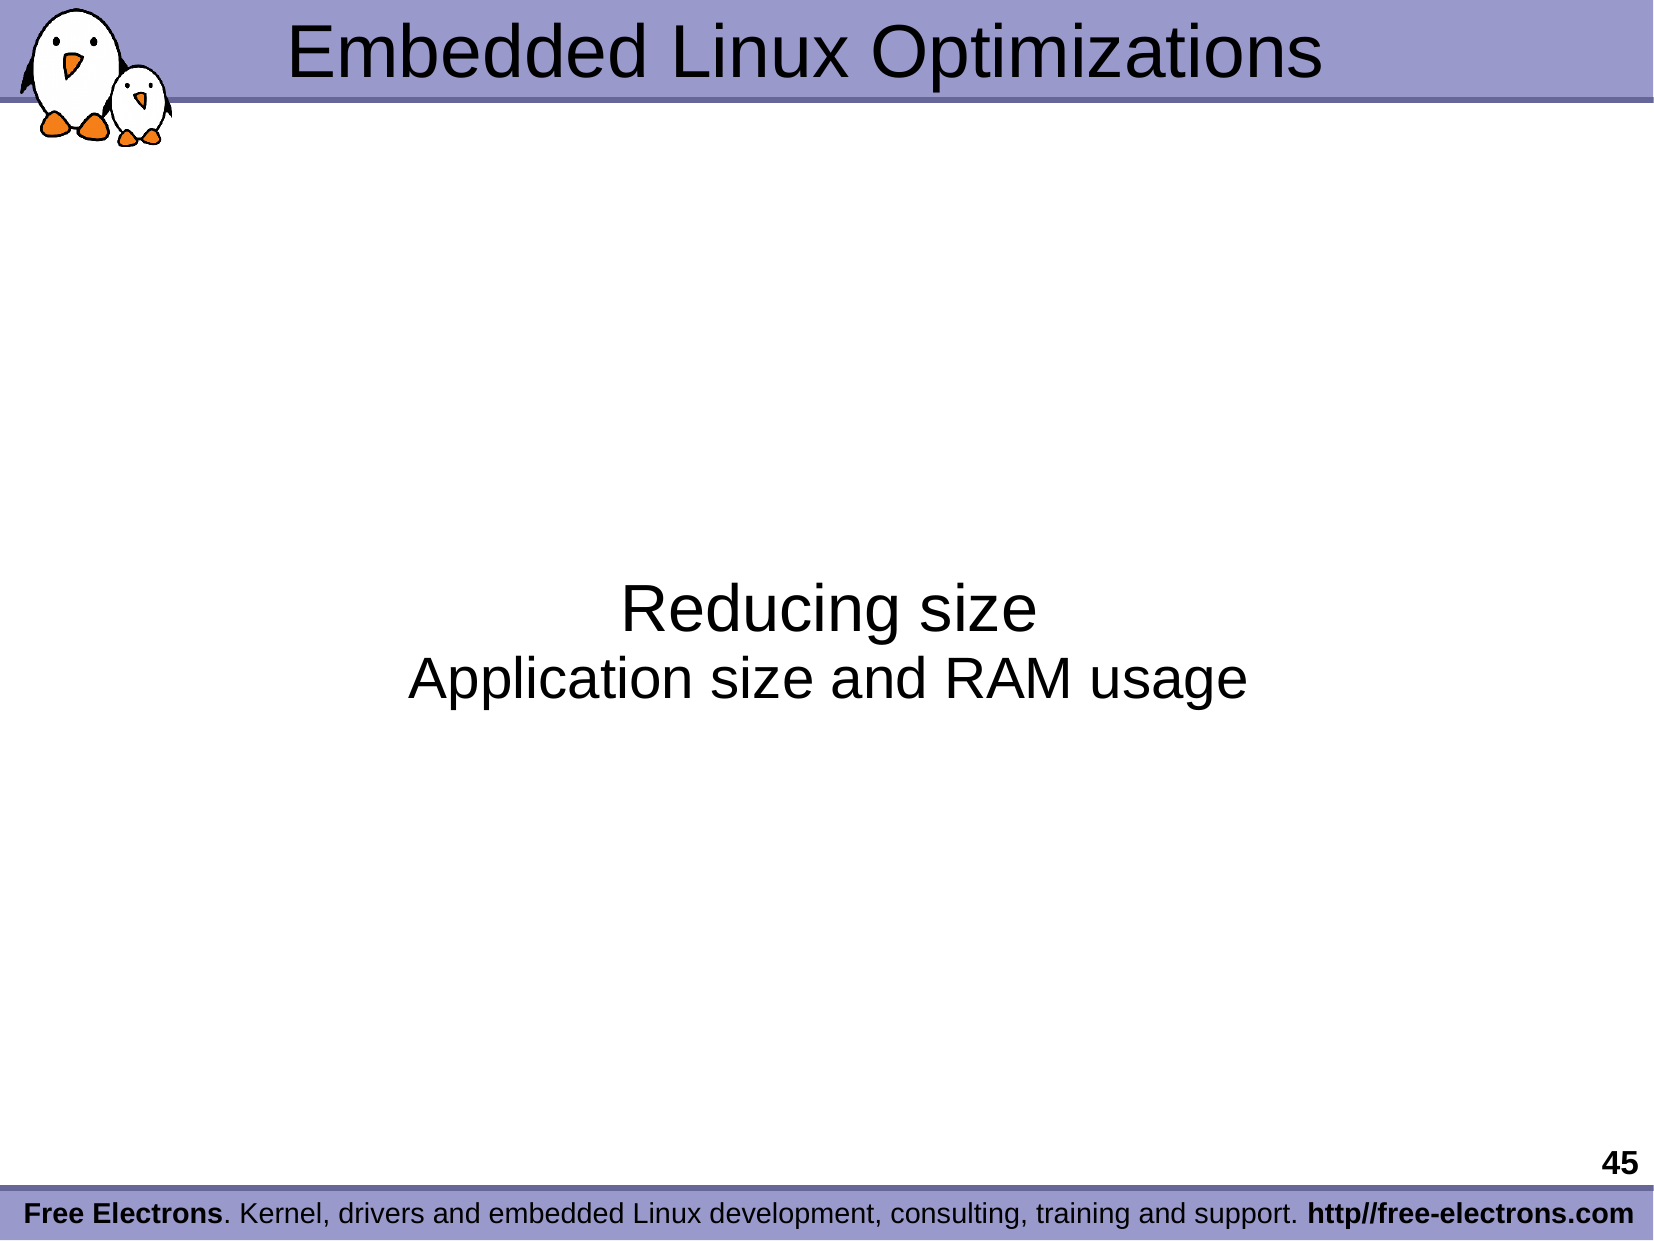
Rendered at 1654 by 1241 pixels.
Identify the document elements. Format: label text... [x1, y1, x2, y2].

subtitle Reducing size Application size and RAM usage [105, 216, 1518, 1066]
picture [20, 8, 172, 147]
title Embedded Linux Optimizations [60, 0, 1551, 103]
